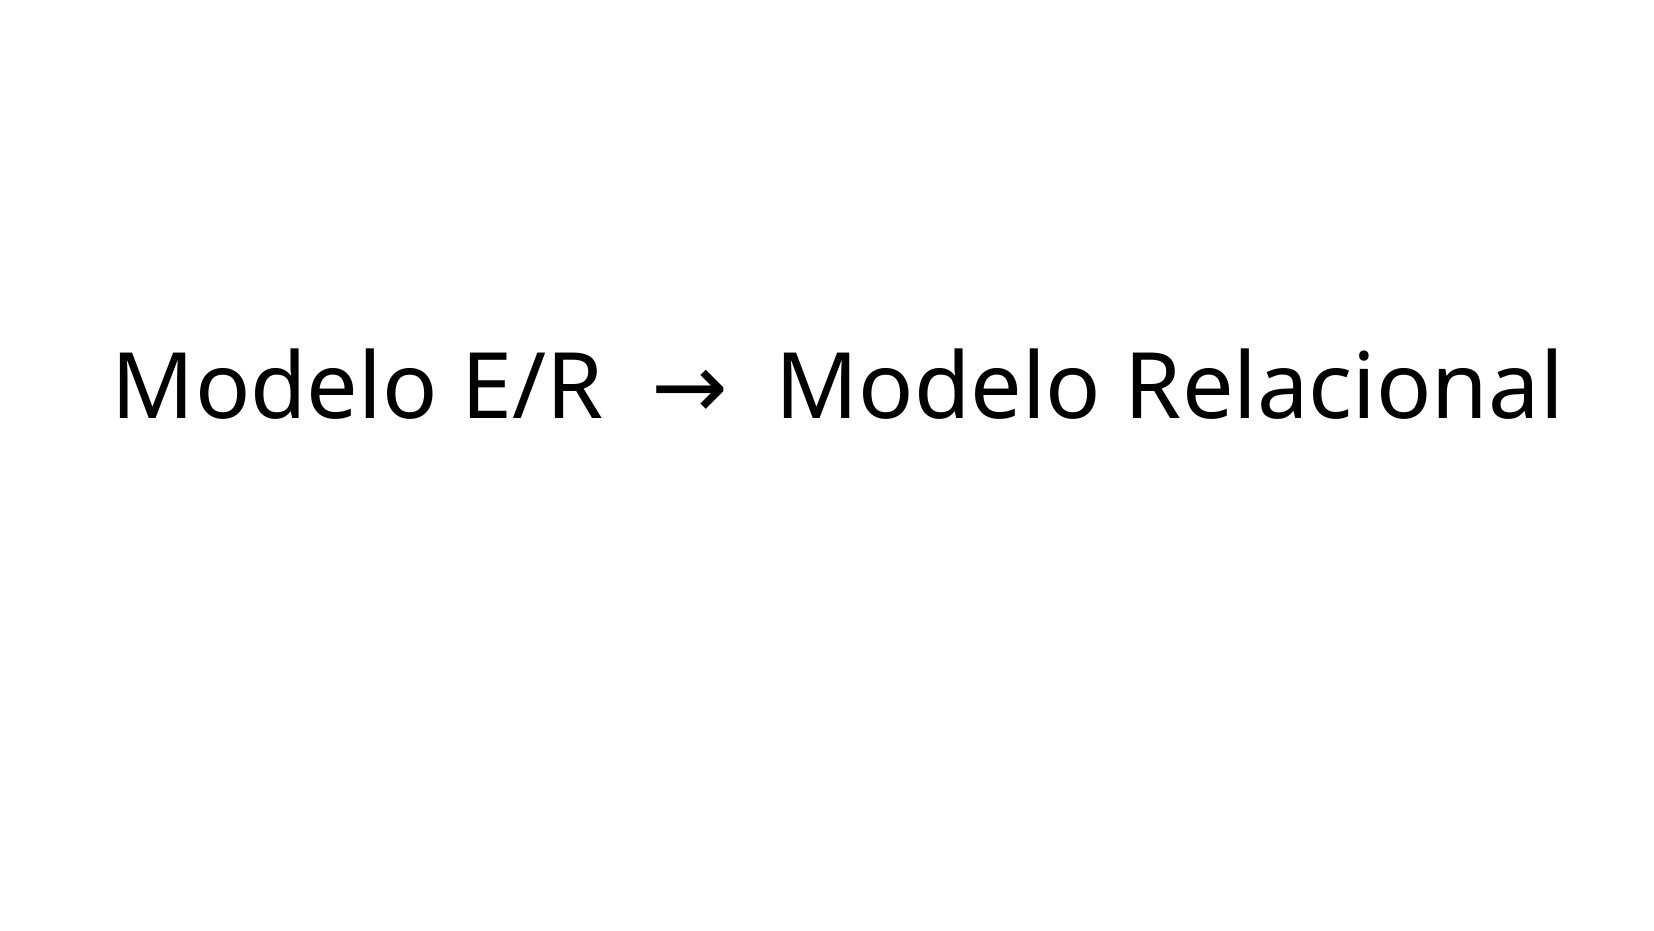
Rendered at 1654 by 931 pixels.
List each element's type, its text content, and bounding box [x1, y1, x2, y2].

title Modelo E/R → Modelo Relacional [94, 305, 1583, 461]
